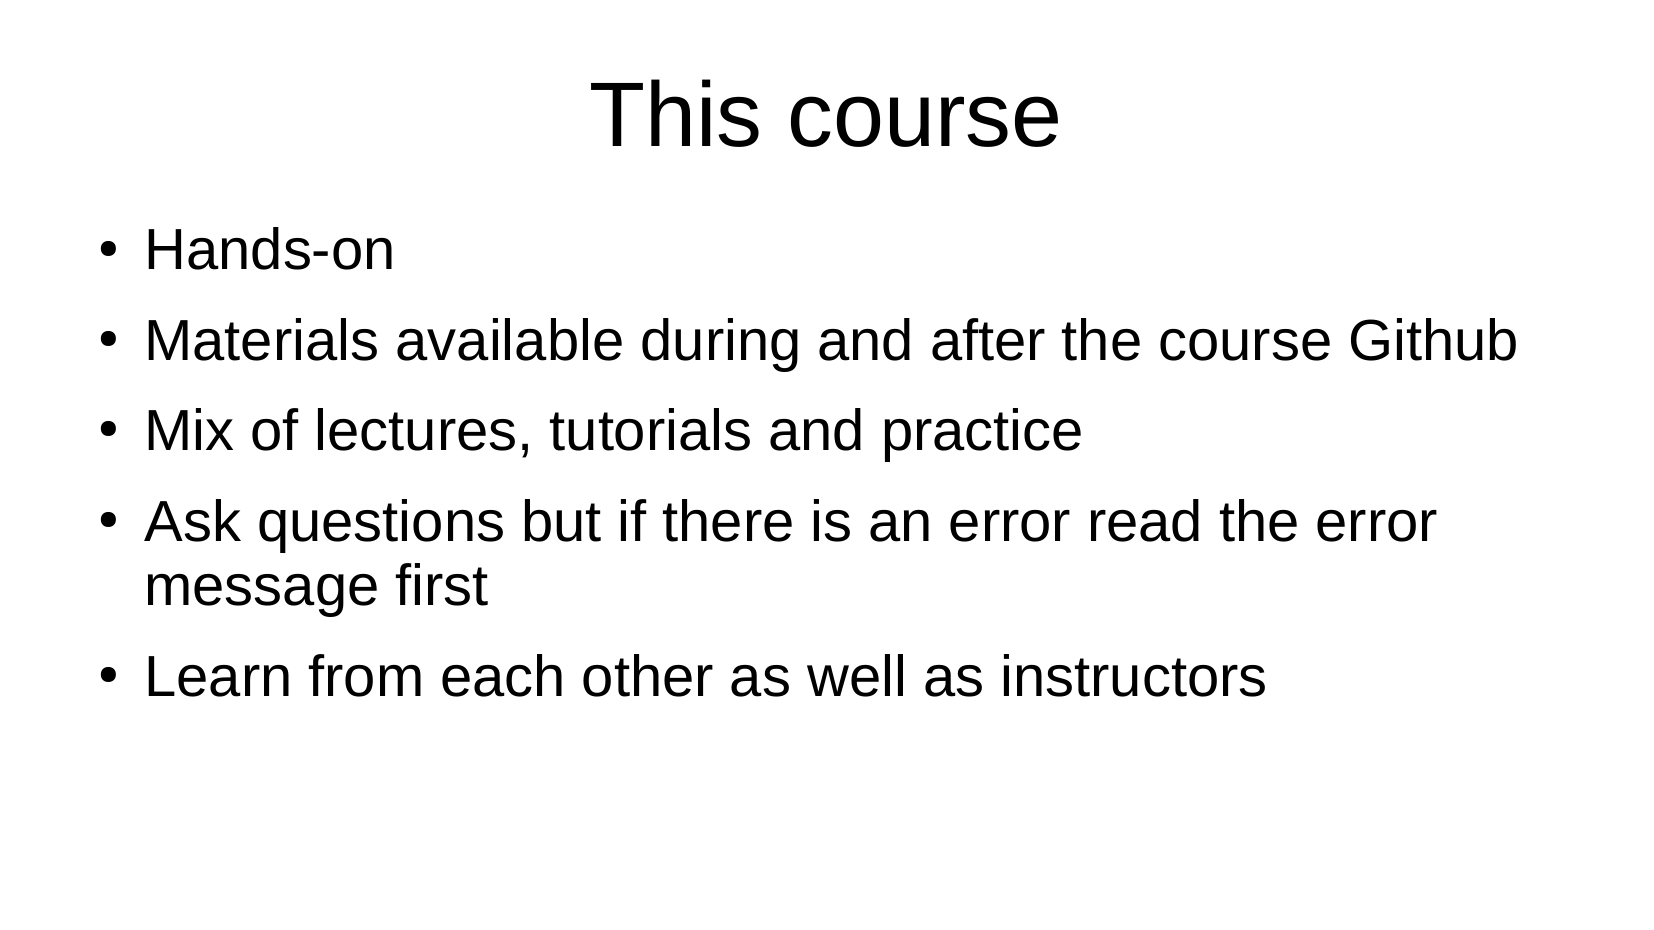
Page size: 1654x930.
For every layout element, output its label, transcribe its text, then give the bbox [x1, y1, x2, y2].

list Hands-on Materials available during and after the course Github Mix of lectures, tutorials and practice Ask questions but if there is an error read the error message first Learn from each other as well as instructors [82, 217, 1571, 757]
title This course [82, 37, 1571, 193]
